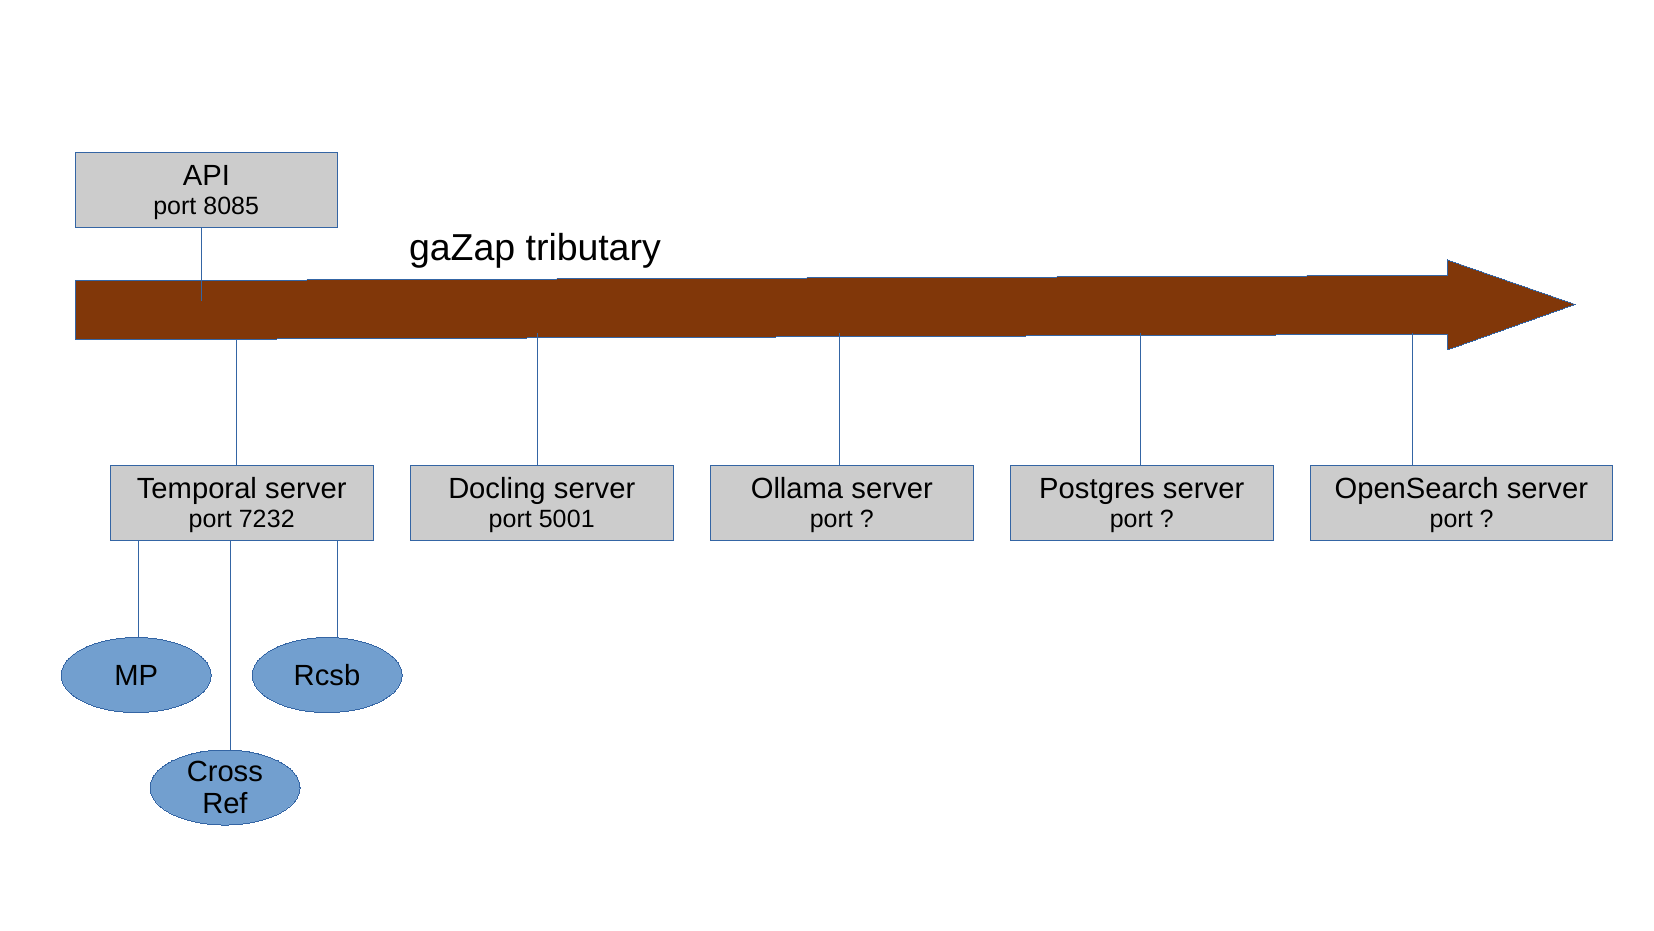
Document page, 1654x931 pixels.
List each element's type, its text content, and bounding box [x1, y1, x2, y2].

text_box Ollama server port ? [710, 465, 974, 541]
text_box [75, 259, 1576, 350]
text_box gaZap tributary [394, 219, 677, 277]
text_box Temporal server port 7232 [110, 465, 374, 541]
text_box Rcsb [252, 637, 403, 713]
text_box MP [61, 637, 212, 713]
text_box Postgres server port ? [1010, 465, 1274, 541]
text_box API port 8085 [75, 152, 338, 228]
text_box OpenSearch server port ? [1310, 465, 1613, 541]
text_box Docling server port 5001 [410, 465, 674, 541]
text_box CrossRef [150, 750, 301, 826]
